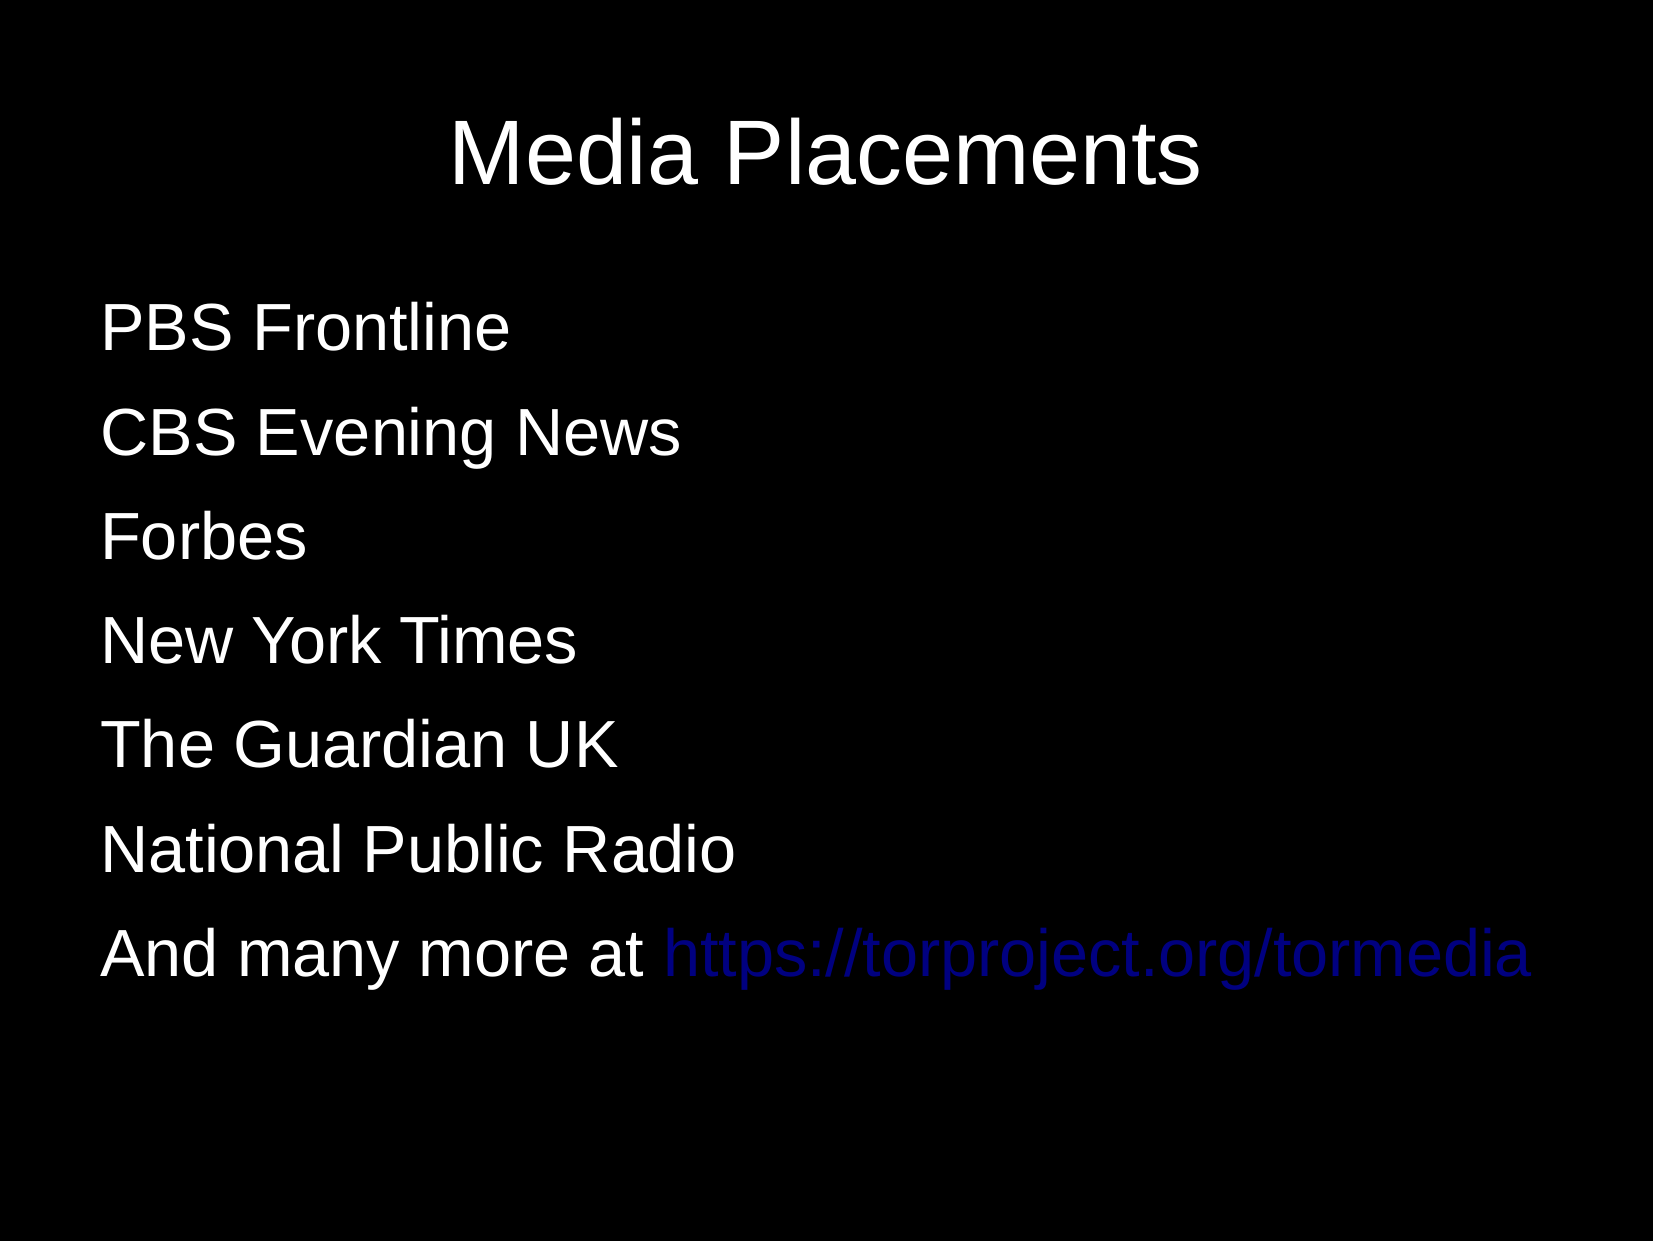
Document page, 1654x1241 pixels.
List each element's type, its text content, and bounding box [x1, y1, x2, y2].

list PBS Frontline CBS Evening News Forbes New York Times The Guardian UK National Public Radio And many more at https://torproject.org/tormedia [82, 290, 1571, 1132]
title Media Placements [82, 56, 1571, 250]
